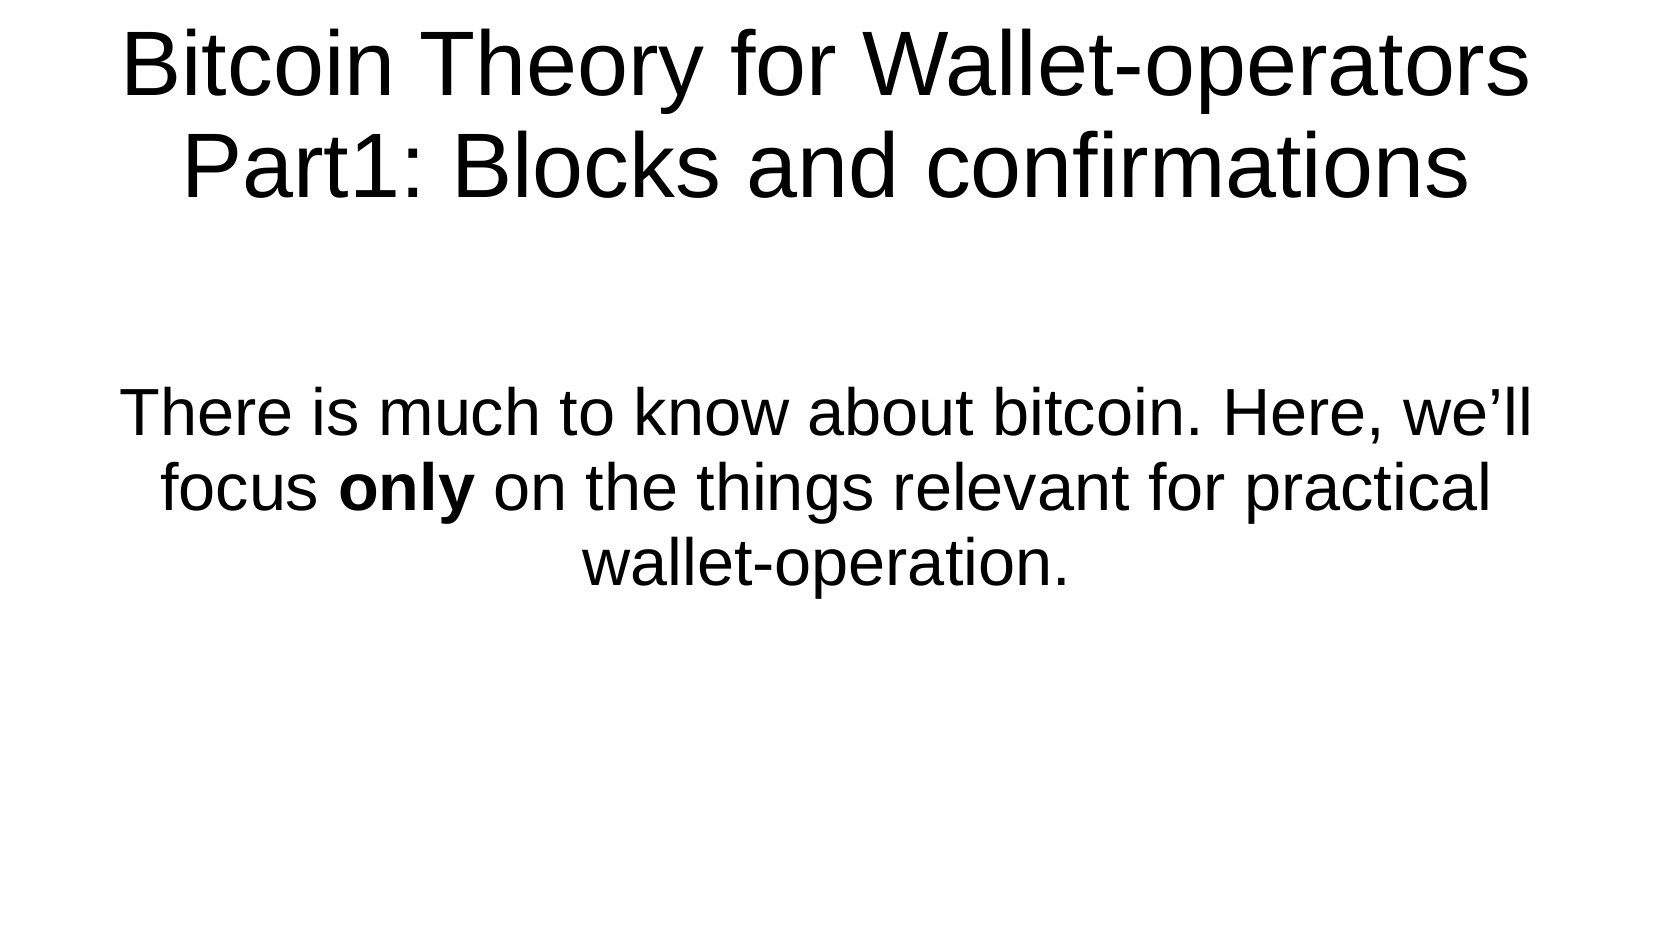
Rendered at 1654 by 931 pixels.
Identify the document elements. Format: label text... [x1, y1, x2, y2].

title Bitcoin Theory for Wallet-operators Part1: Blocks and confirmations [82, 12, 1571, 217]
subtitle There is much to know about bitcoin. Here, we’ll focus only on the things relevant for practical wallet-operation. [82, 217, 1571, 758]
